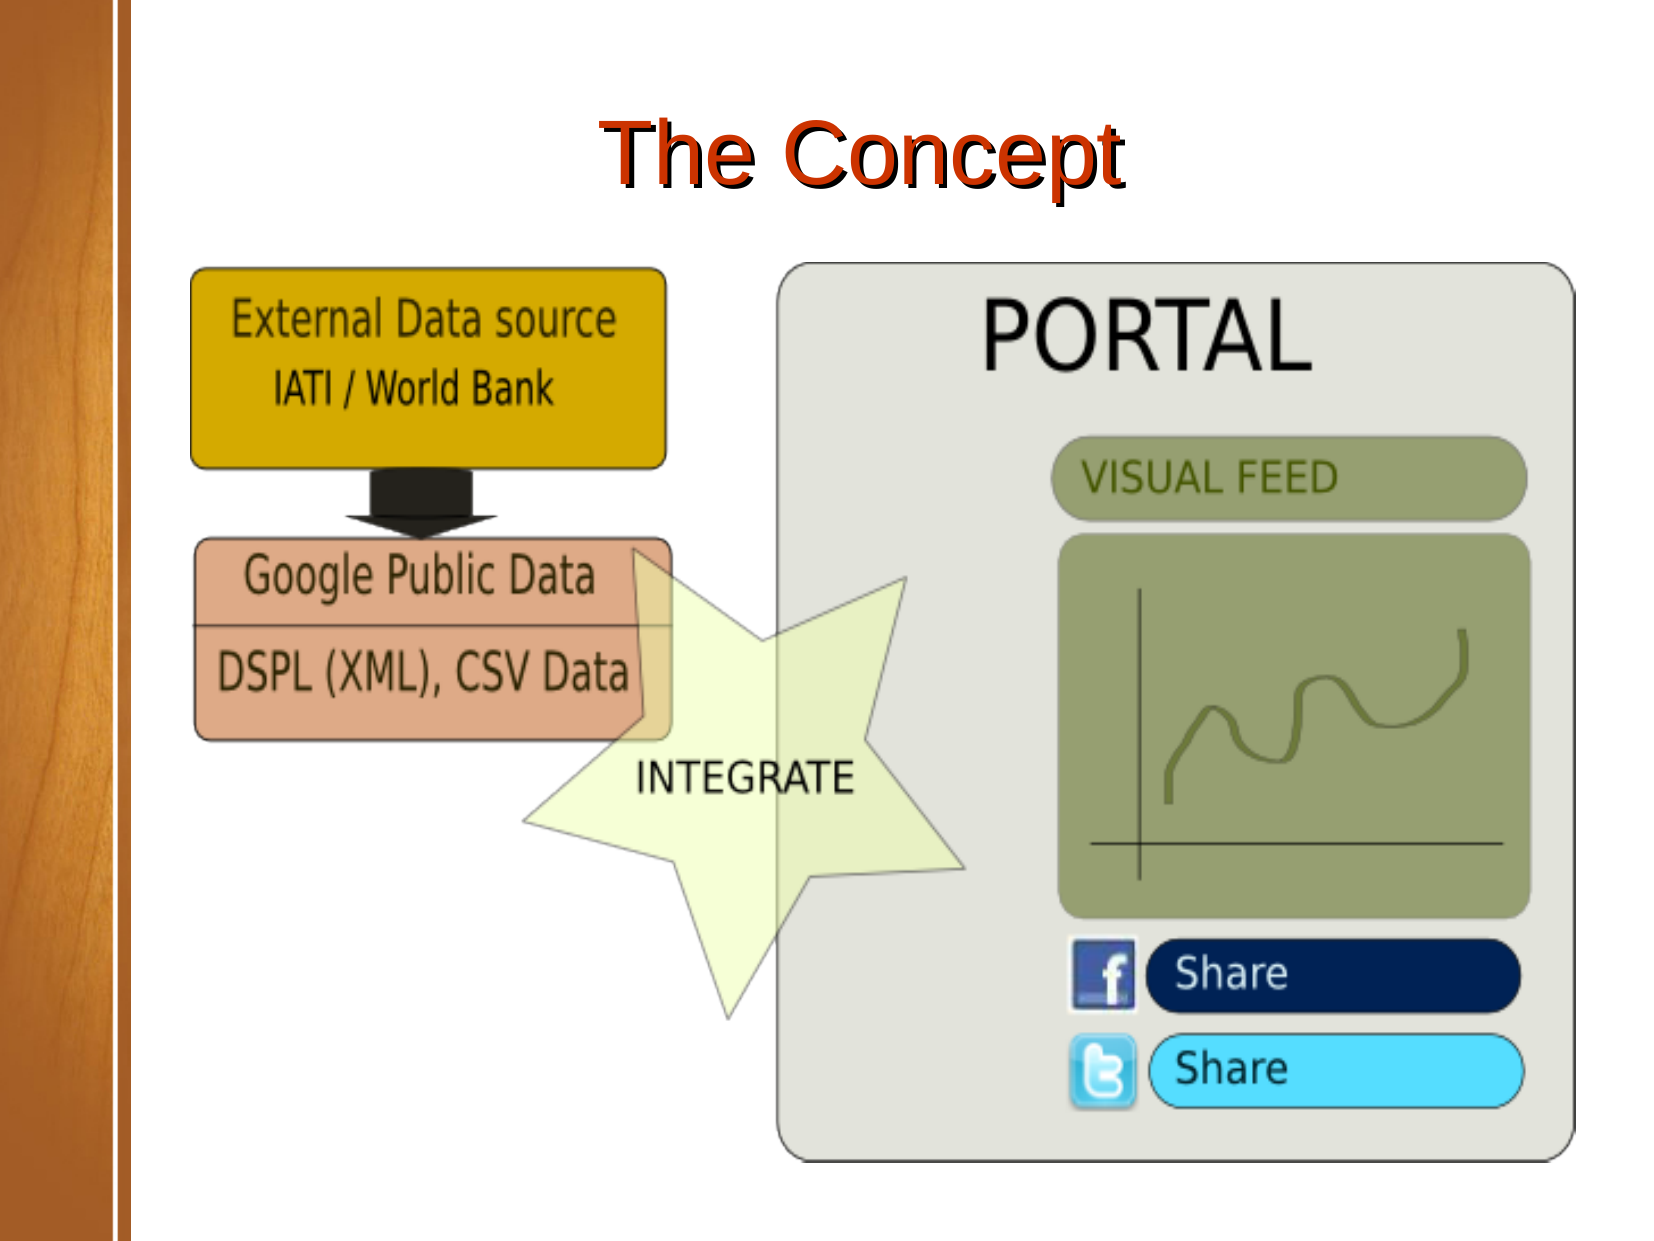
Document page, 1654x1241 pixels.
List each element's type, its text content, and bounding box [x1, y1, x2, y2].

picture [190, 262, 1576, 1163]
picture [0, 0, 131, 1241]
title The Concept [150, 56, 1571, 250]
